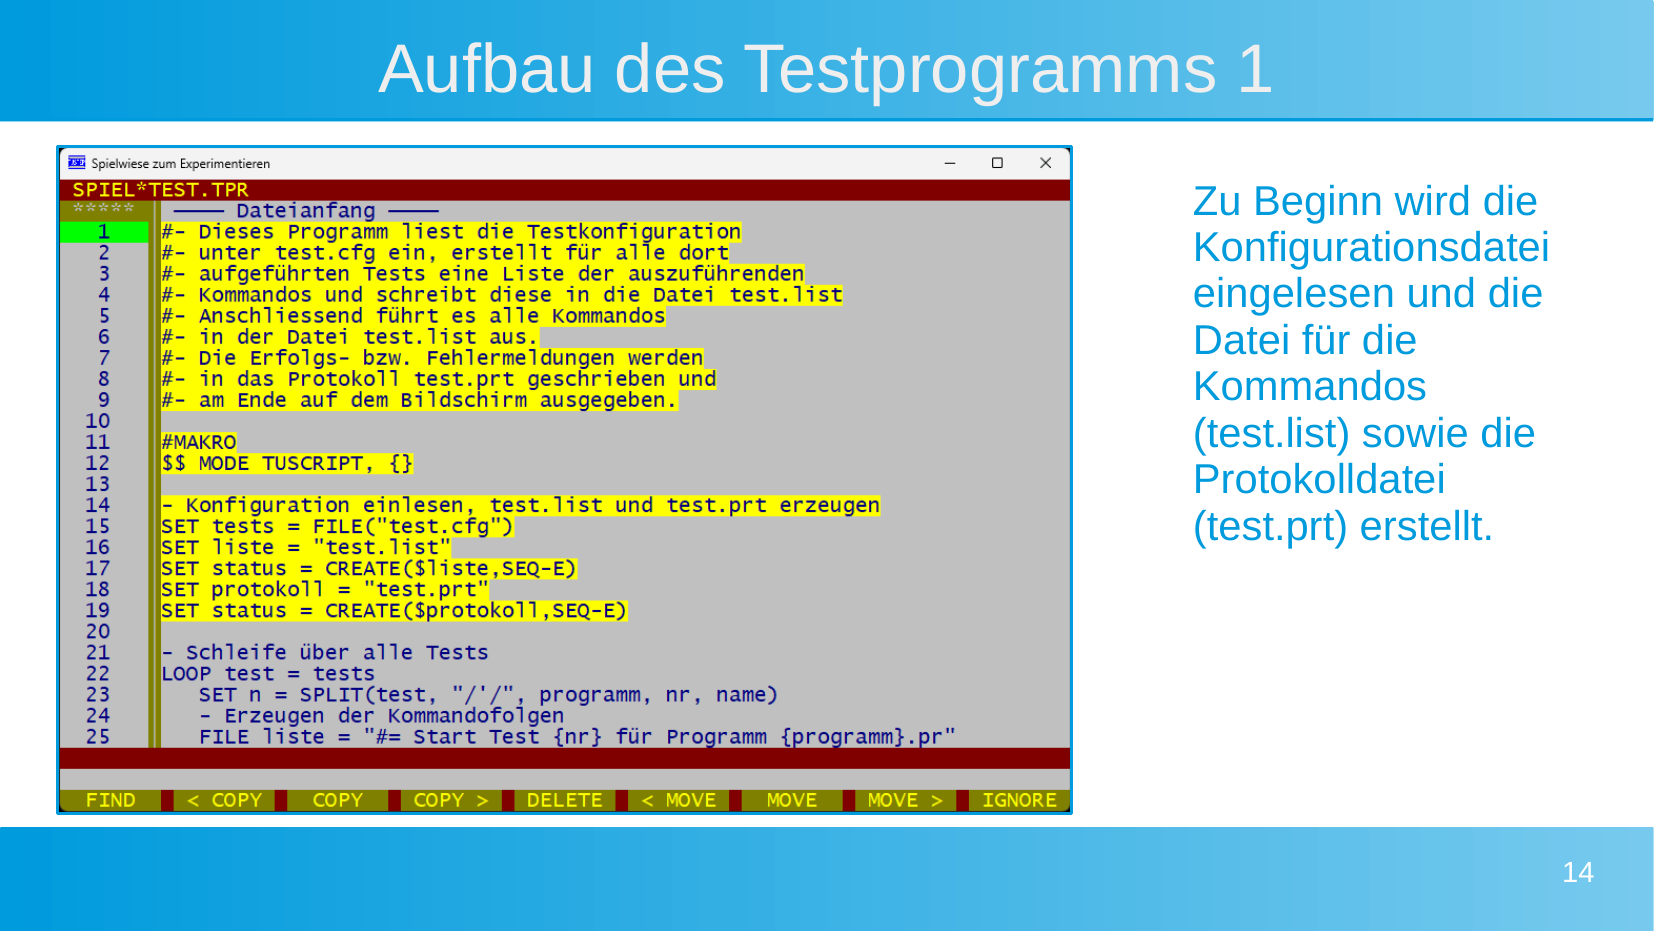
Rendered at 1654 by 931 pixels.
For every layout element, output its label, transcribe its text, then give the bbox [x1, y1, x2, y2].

title Aufbau des Testprogramms 1 [59, 29, 1595, 108]
list Zu Beginn wird die Konfigurationsdatei eingelesen und die Datei für die Kommandos (test.list) sowie die Protokolldatei (test.prt) erstellt. [1122, 177, 1596, 768]
picture [60, 149, 1069, 811]
